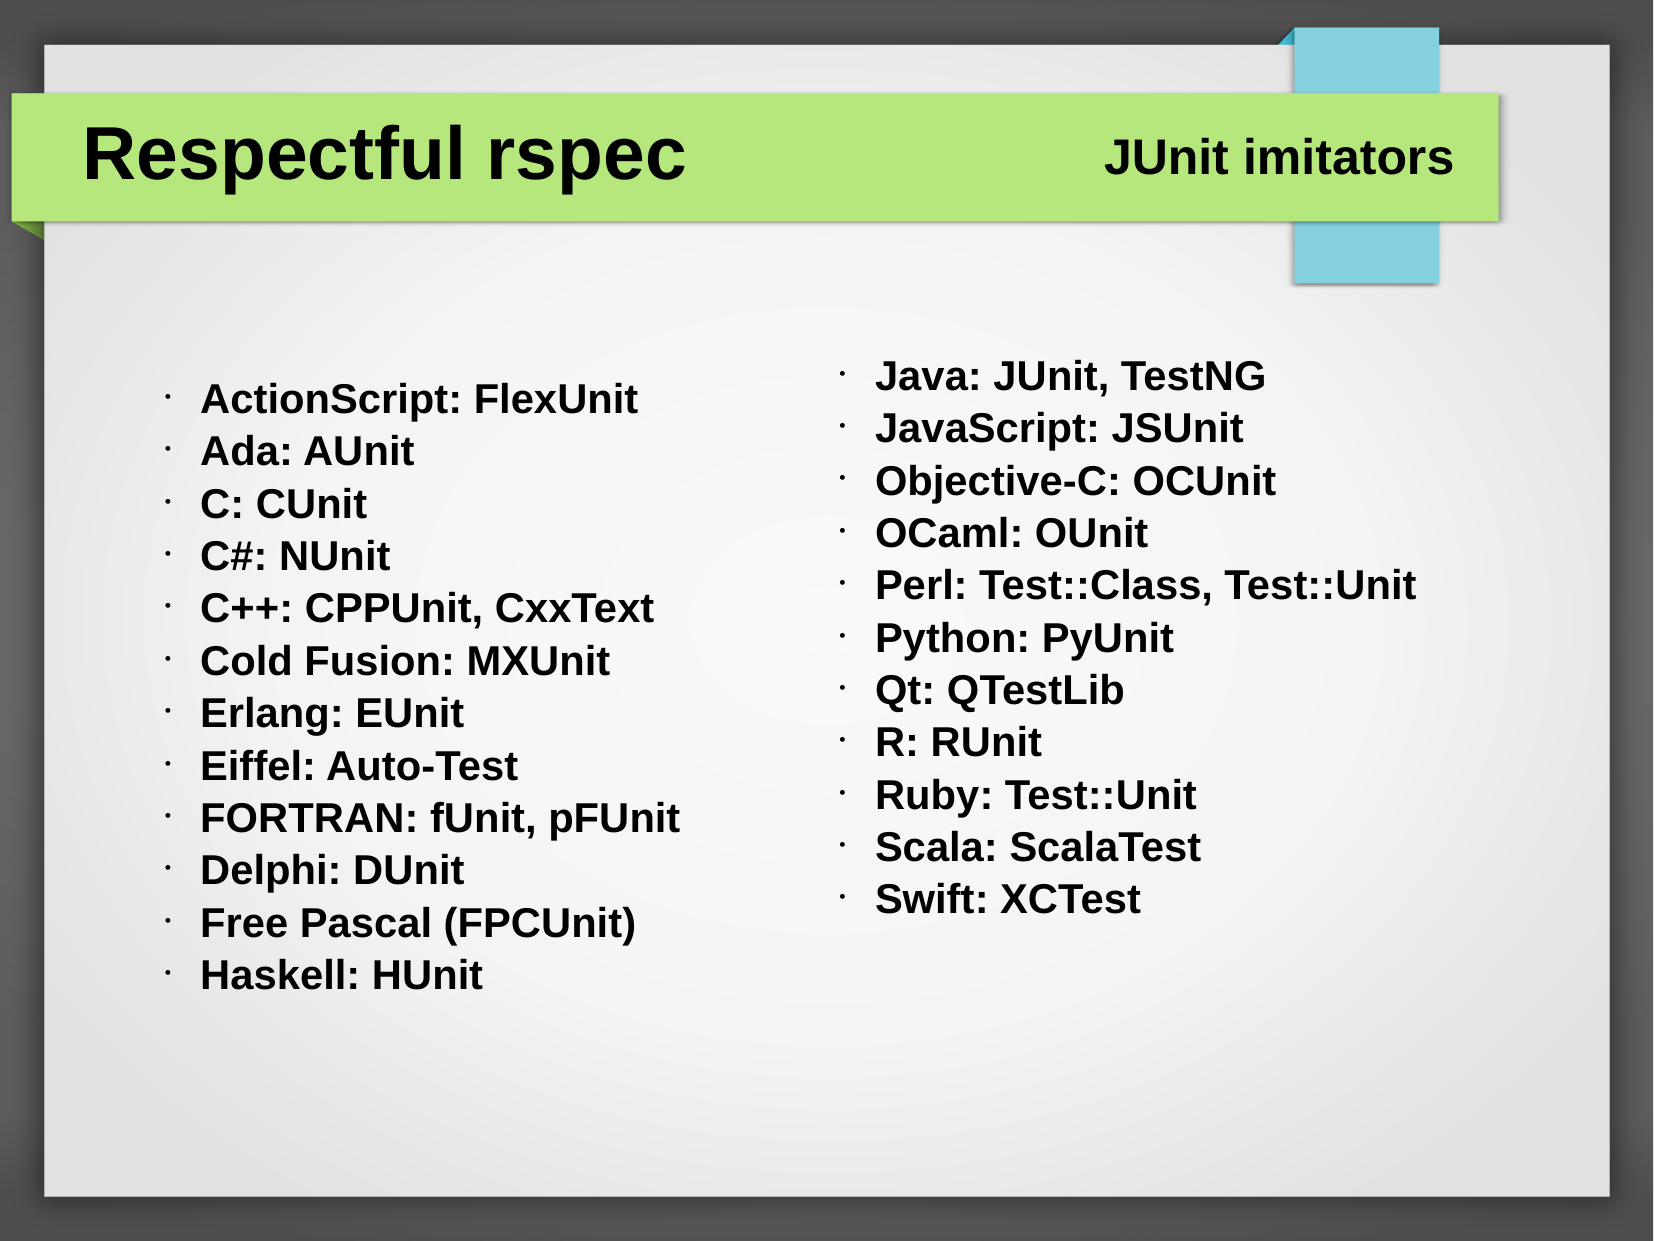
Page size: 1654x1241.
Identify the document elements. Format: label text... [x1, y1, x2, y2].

title JUnit imitators [869, 97, 1455, 216]
text_box Java: JUnit, TestNG JavaScript: JSUnit Objective-C: OCUnit OCaml: OUnit Perl: Test::Class, Test::Unit Python: PyUnit Qt: QTestLib R: RUnit Ruby: Test::Unit Scala: ScalaTest Swift: XCTest [824, 345, 1455, 931]
text_box ActionScript: FlexUnit Ada: AUnit C: CUnit C#: NUnit C++: CPPUnit, CxxText Cold Fusion: MXUnit Erlang: EUnit Eiffel: Auto-Test FORTRAN: fUnit, pFUnit Delphi: DUnit Free Pascal (FPCUnit) Haskell: HUnit [149, 345, 735, 983]
picture [0, 0, 1654, 1241]
title Respectful rspec [82, 94, 705, 213]
